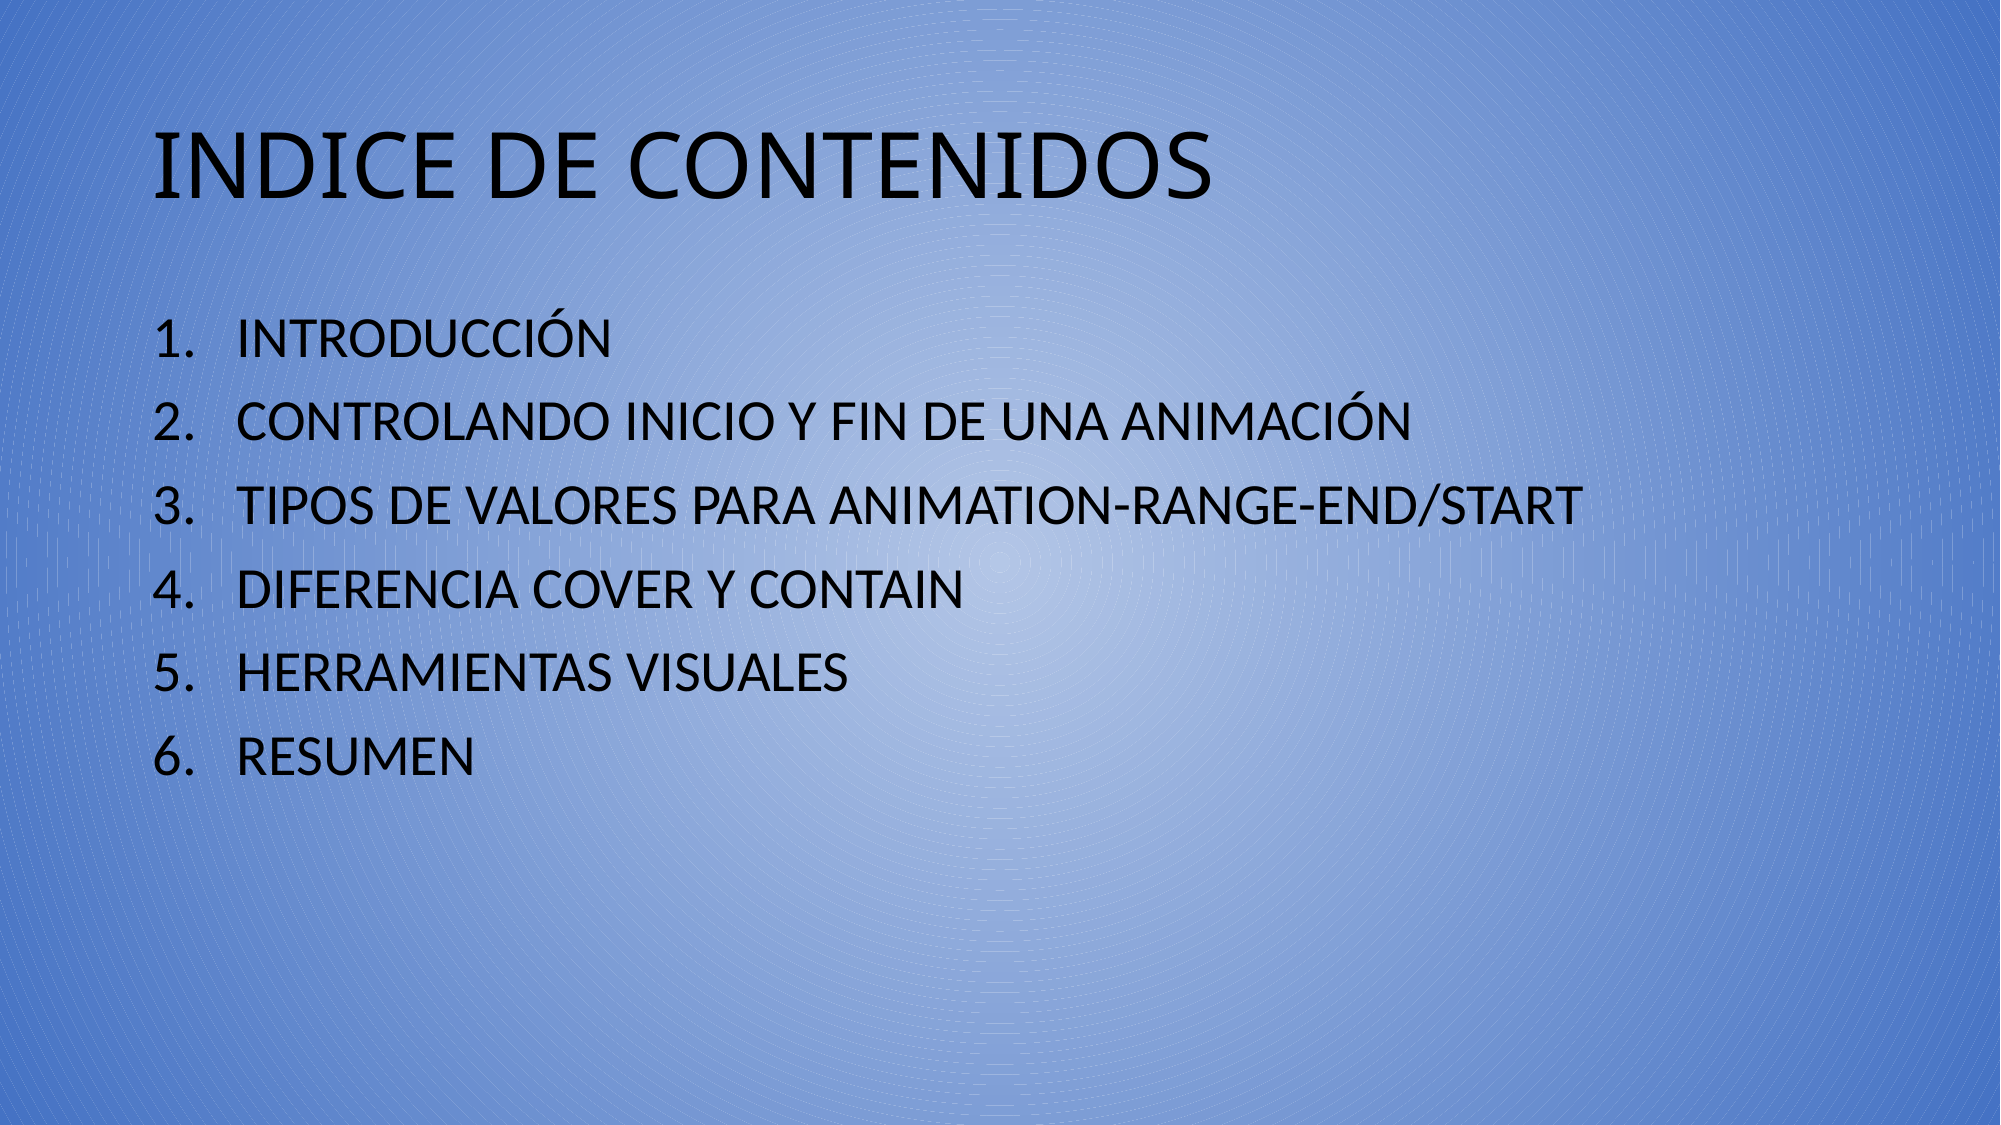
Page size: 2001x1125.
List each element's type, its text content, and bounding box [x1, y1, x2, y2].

list INTRODUCCIÓN CONTROLANDO INICIO Y FIN DE UNA ANIMACIÓN TIPOS DE VALORES PARA ANIMATION-RANGE-END/START DIFERENCIA COVER Y CONTAIN HERRAMIENTAS VISUALES RESUMEN [137, 299, 1863, 1014]
title INDICE DE CONTENIDOS [137, 59, 1863, 278]
